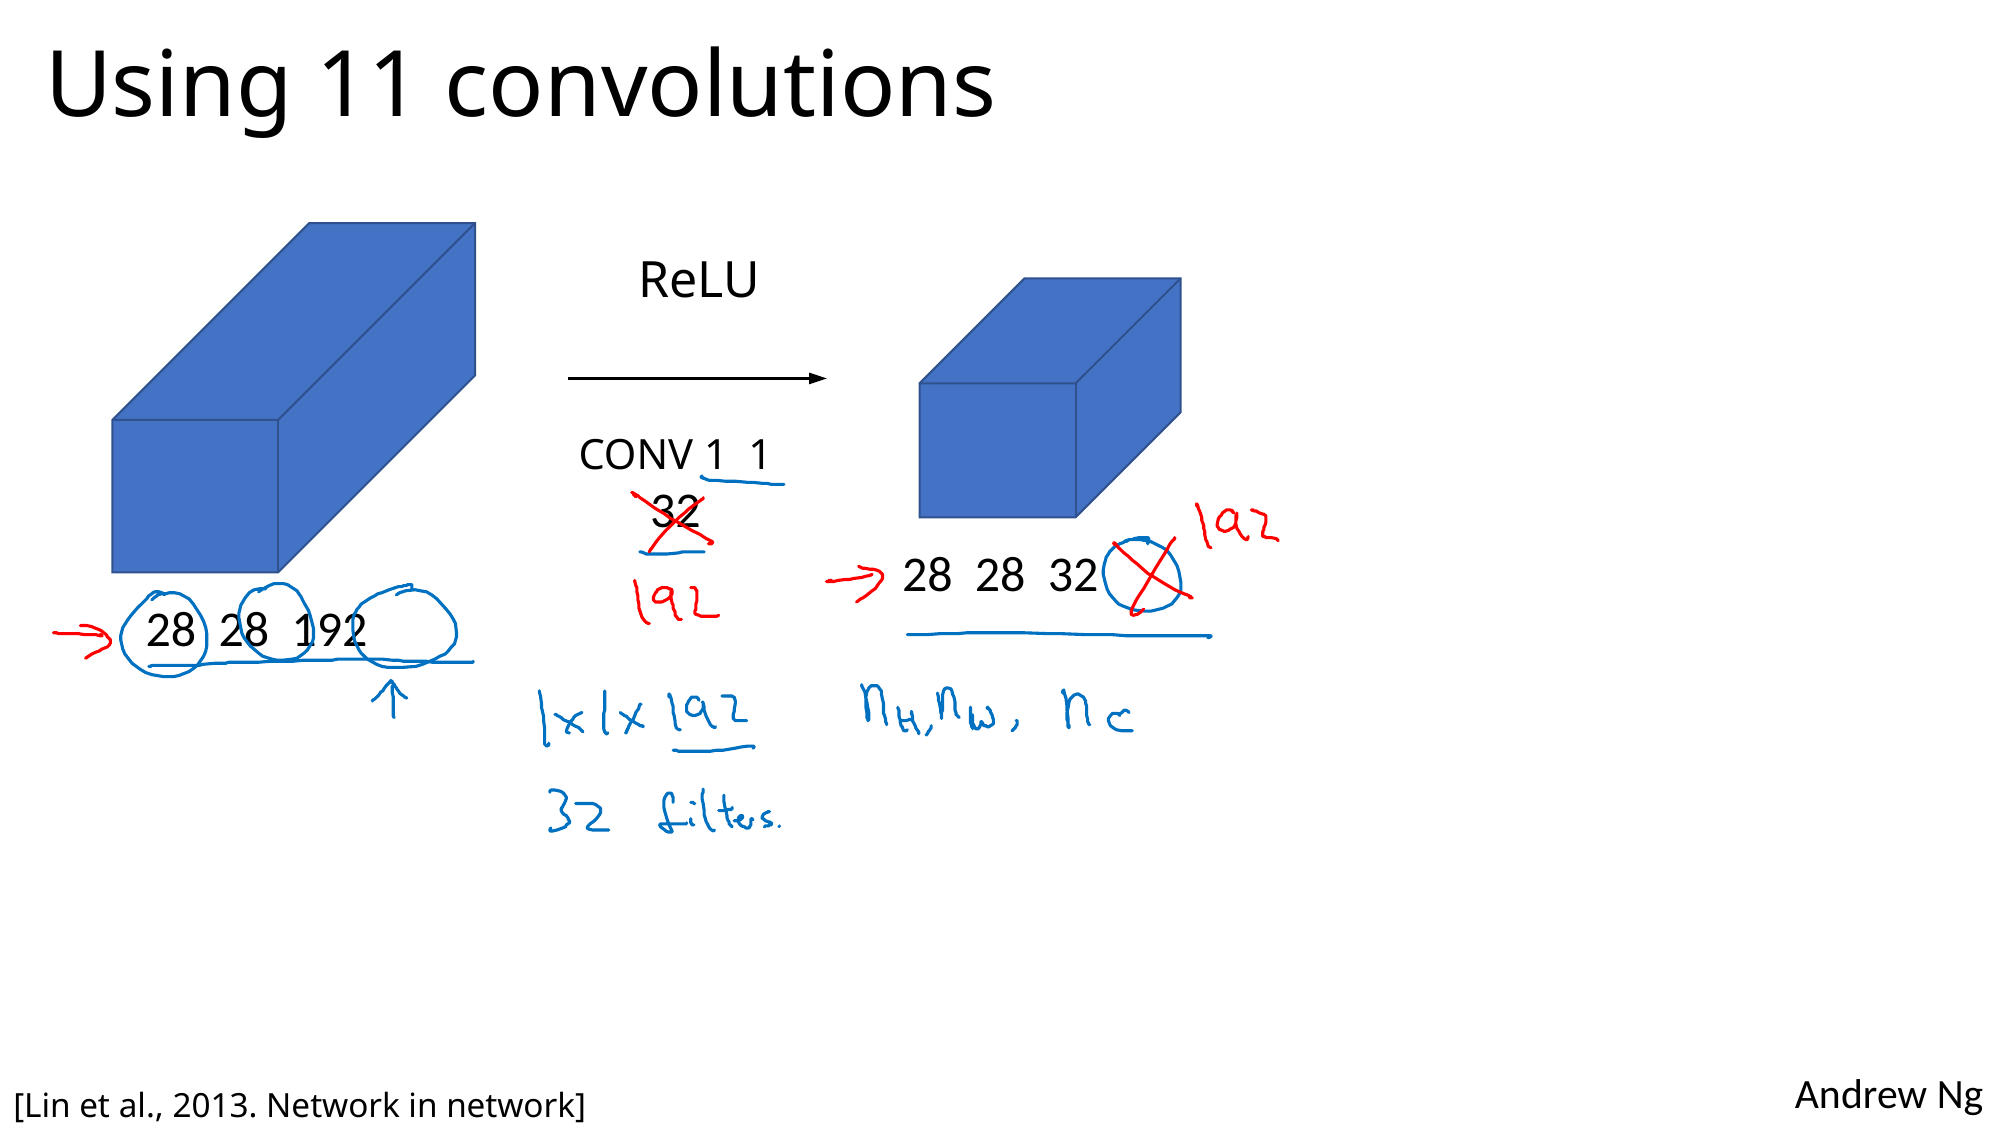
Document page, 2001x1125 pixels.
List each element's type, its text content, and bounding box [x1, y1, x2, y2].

title Using 11 convolutions [30, 29, 2000, 248]
text_box CONV 1 1 32 [541, 420, 810, 472]
picture [50, 472, 1282, 836]
text_box [919, 278, 1181, 472]
text_box [112, 223, 476, 472]
text_box [Lin et al., 2013. Network in network] [0, 1076, 619, 1125]
text_box ReLU [623, 240, 790, 317]
